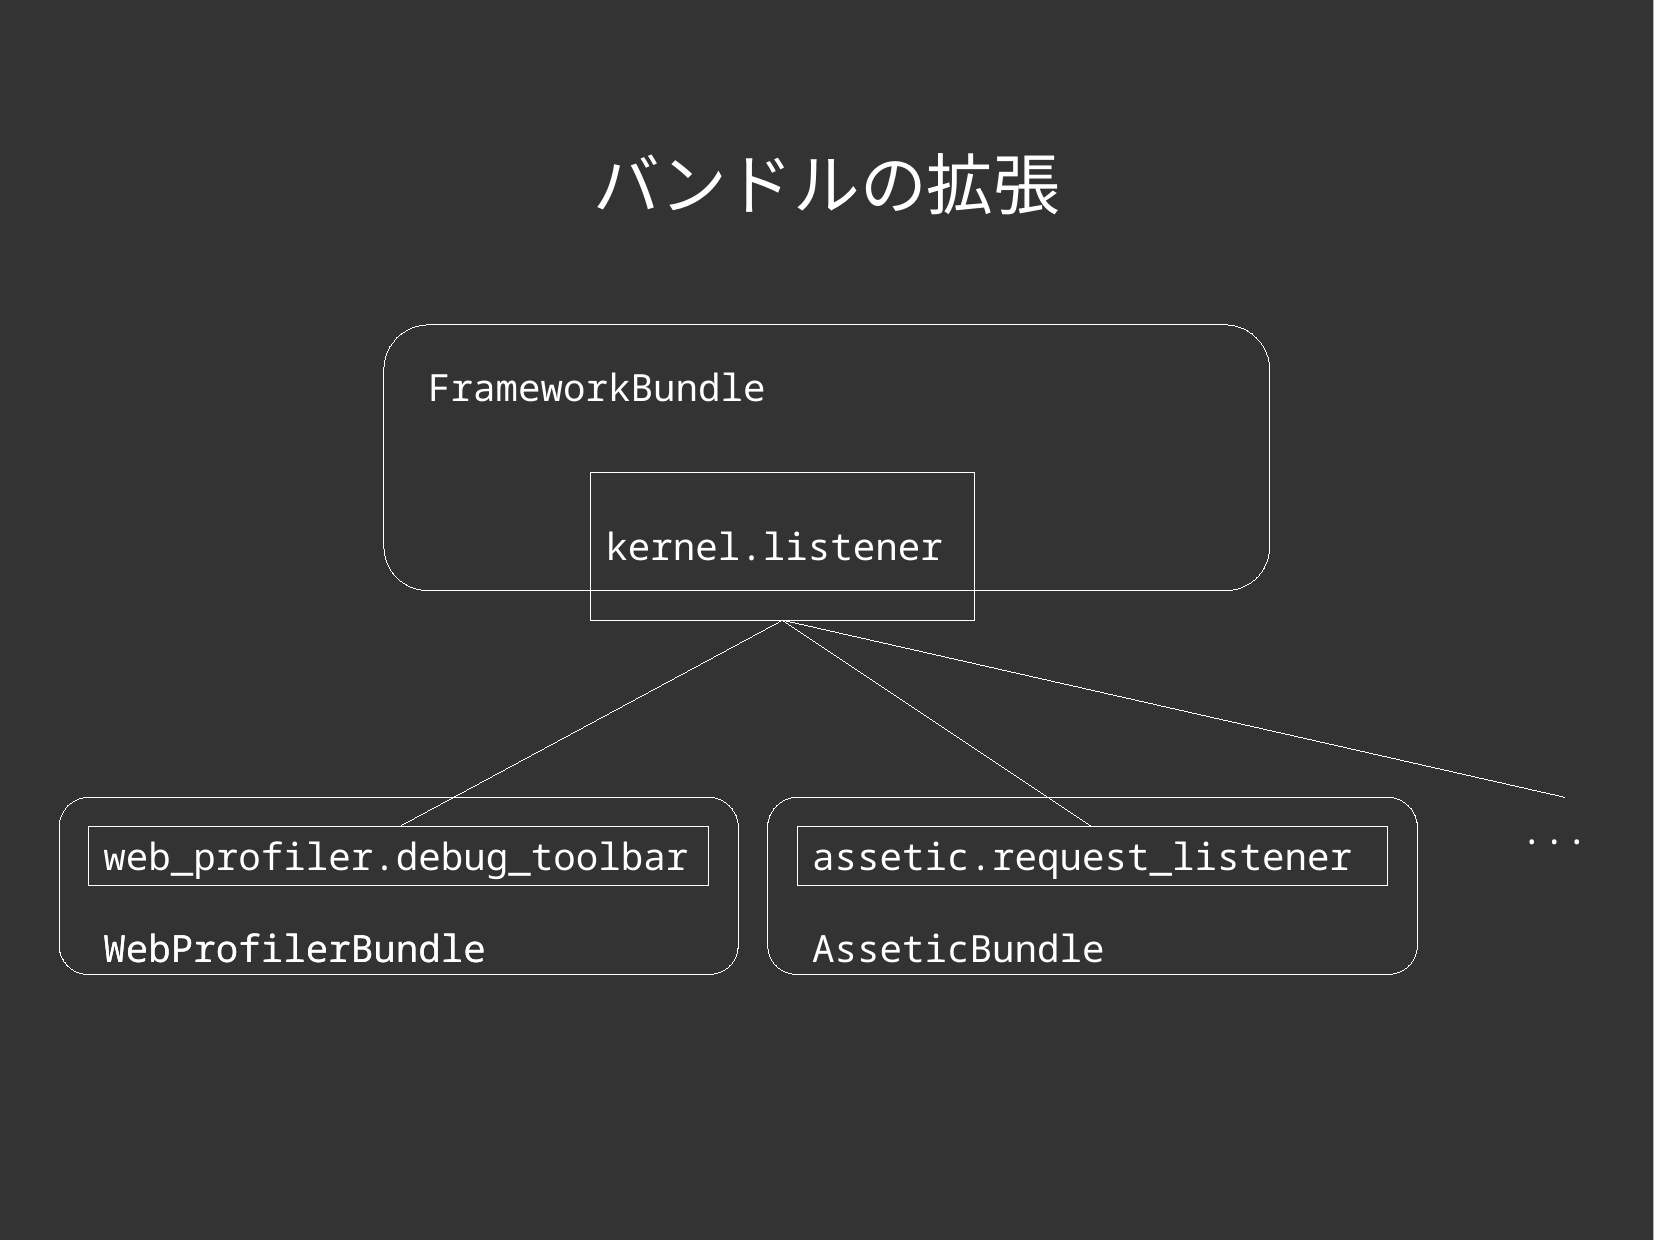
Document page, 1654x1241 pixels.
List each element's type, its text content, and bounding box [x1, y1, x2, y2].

title バンドルの拡張 [82, 113, 1571, 247]
text_box FrameworkBundle [413, 354, 827, 411]
text_box kernel.listener [590, 472, 975, 621]
text_box web_profiler.debug_toolbar [88, 826, 709, 886]
text_box AsseticBundle [797, 915, 1211, 972]
text_box ... [1505, 797, 1625, 857]
text_box assetic.request_listener [797, 826, 1388, 886]
text_box WebProfilerBundle [88, 915, 502, 972]
